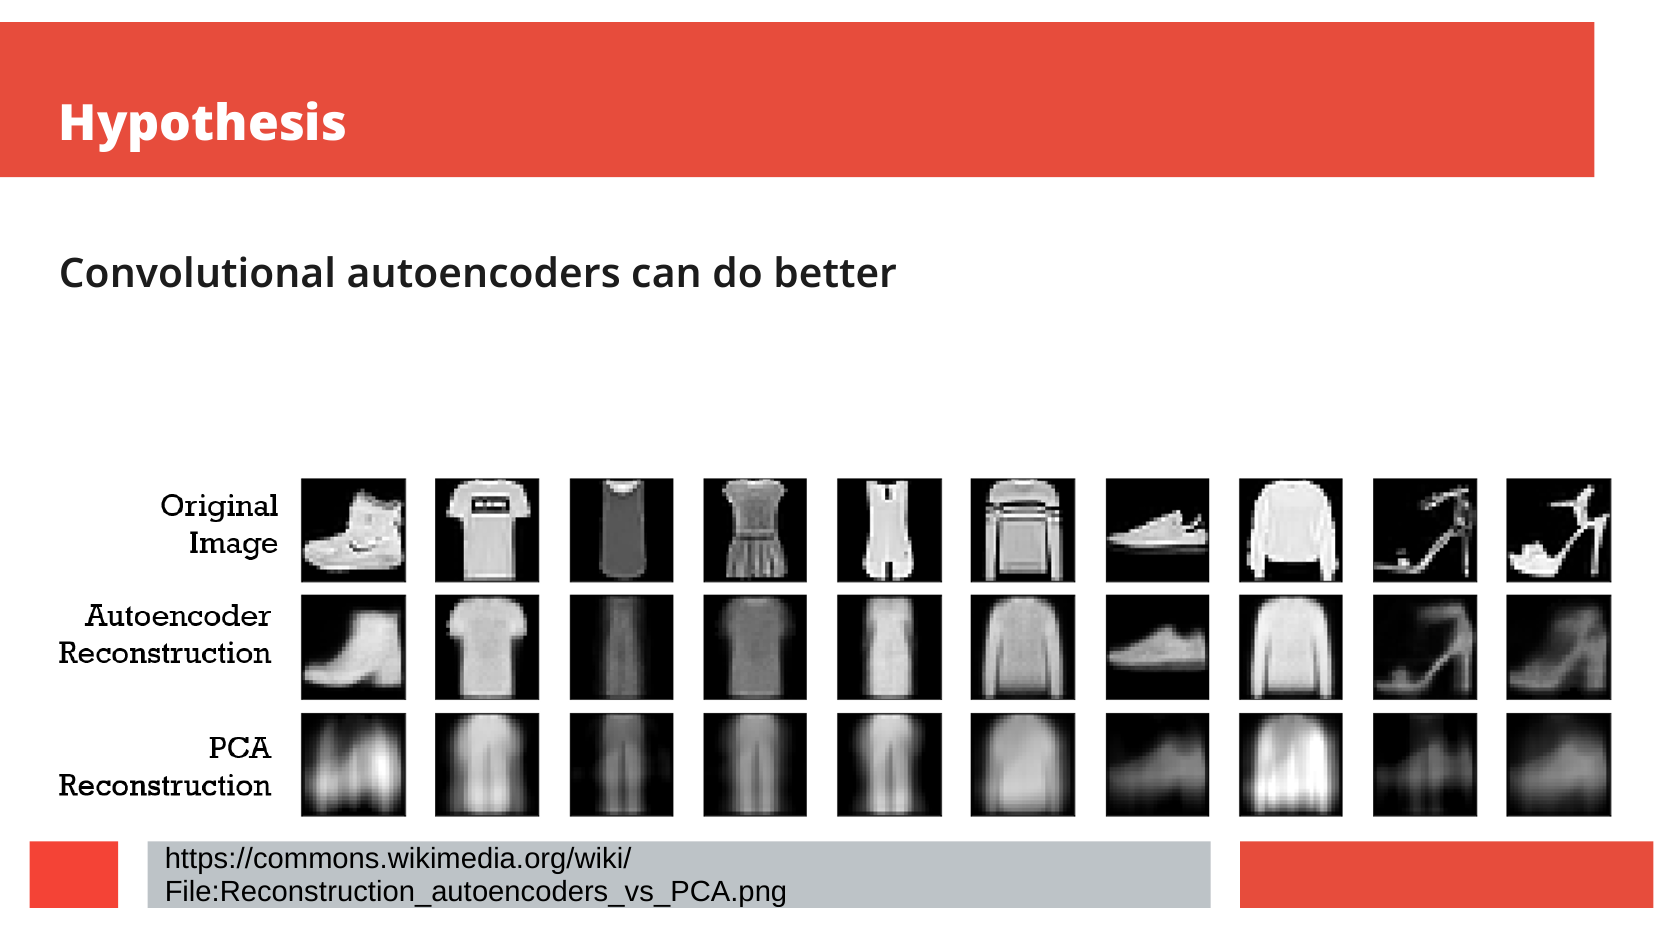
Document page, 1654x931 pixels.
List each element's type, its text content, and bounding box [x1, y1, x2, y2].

text_box https://commons.wikimedia.org/wiki/File:Reconstruction_autoencoders_vs_PCA.png [150, 835, 1141, 916]
list Convolutional autoencoders can do better [59, 243, 1565, 331]
picture [0, 464, 1636, 829]
title Hypothesis [59, 44, 1595, 156]
